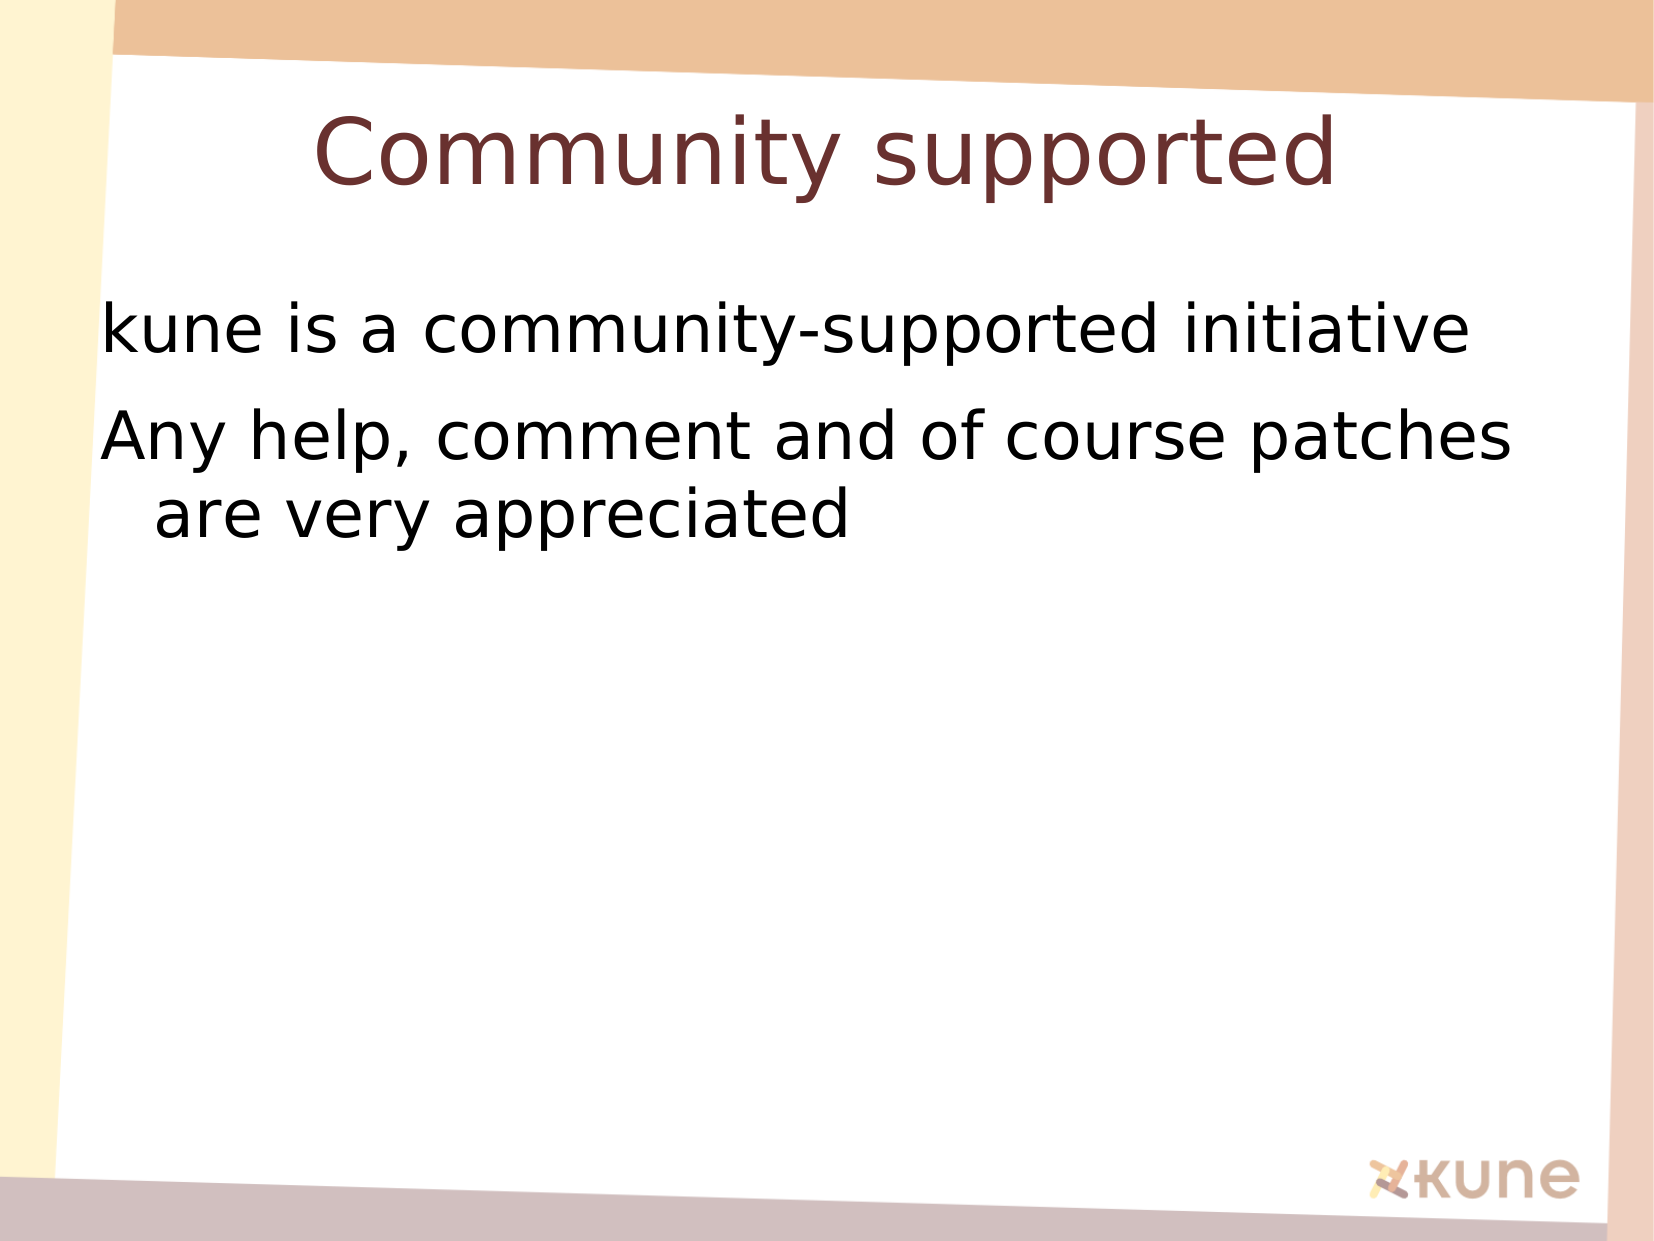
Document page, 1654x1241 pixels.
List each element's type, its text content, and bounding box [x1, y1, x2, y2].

title Community supported [82, 56, 1571, 250]
list kune is a community-supported initiative Any help, comment and of course patches are very appreciated [82, 290, 1571, 1094]
picture [0, 0, 1654, 1241]
